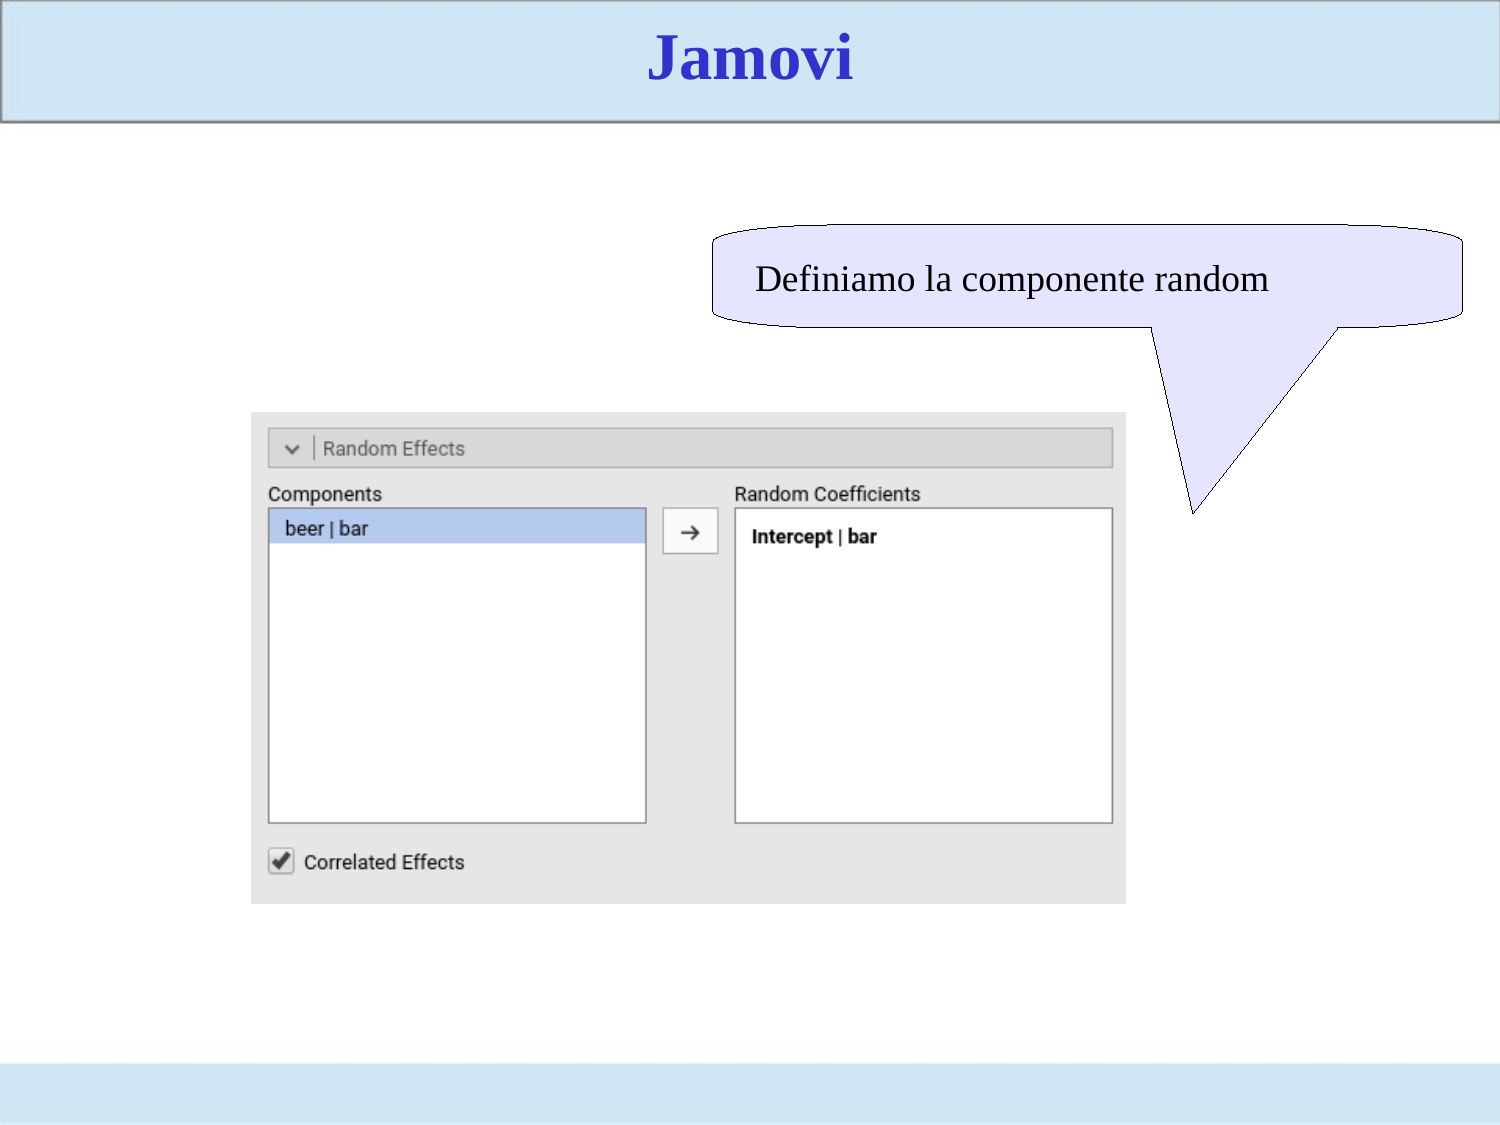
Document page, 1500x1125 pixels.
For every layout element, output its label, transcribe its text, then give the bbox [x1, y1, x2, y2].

picture [0, 0, 1500, 1125]
title Jamovi [112, 0, 1388, 147]
text_box Definiamo la componente random [712, 224, 1463, 514]
